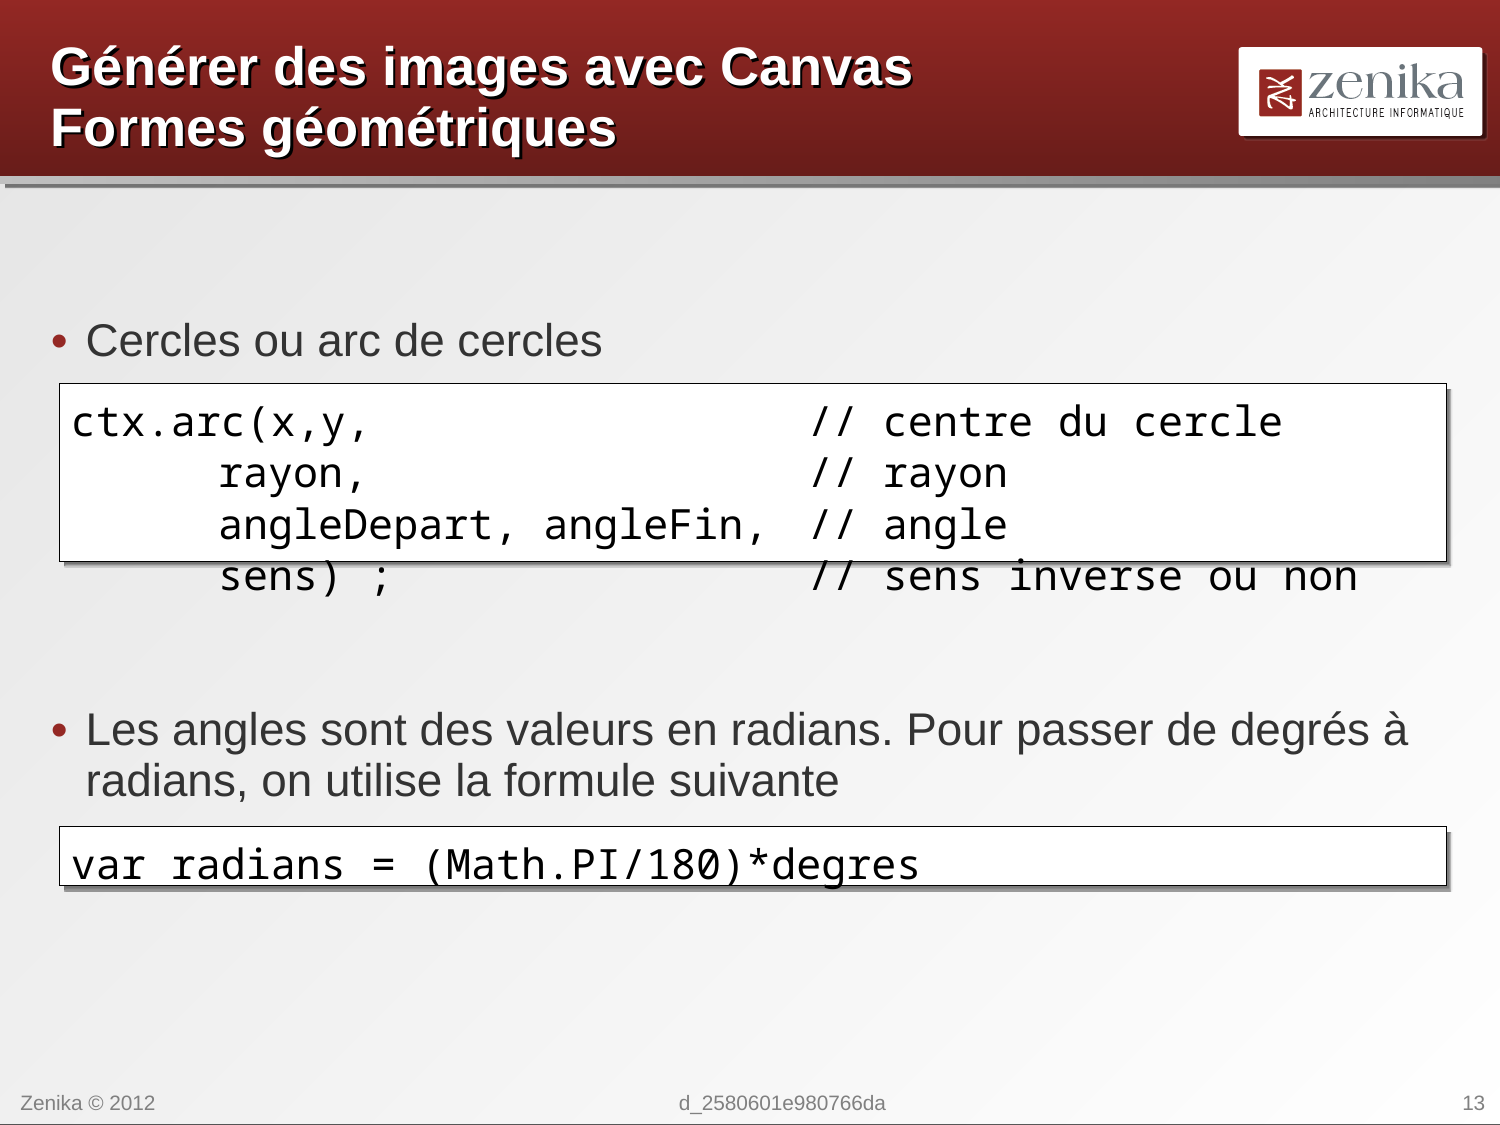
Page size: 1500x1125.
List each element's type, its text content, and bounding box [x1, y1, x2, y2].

picture [1257, 58, 1464, 125]
list Cercles ou arc de cercles Les angles sont des valeurs en radians. Pour passer de degrés à radians, on utilise la formule suivante [50, 249, 1435, 1079]
text_box ctx.arc(x,y, // centre du cercle rayon, // rayon angleDepart, angleFin, // angle sens) ; // sens inverse ou non [59, 383, 1447, 562]
title Générer des images avec Canvas Formes géométriques [50, 15, 1206, 180]
text_box var radians = (Math.PI/180)*degres [59, 826, 1447, 886]
